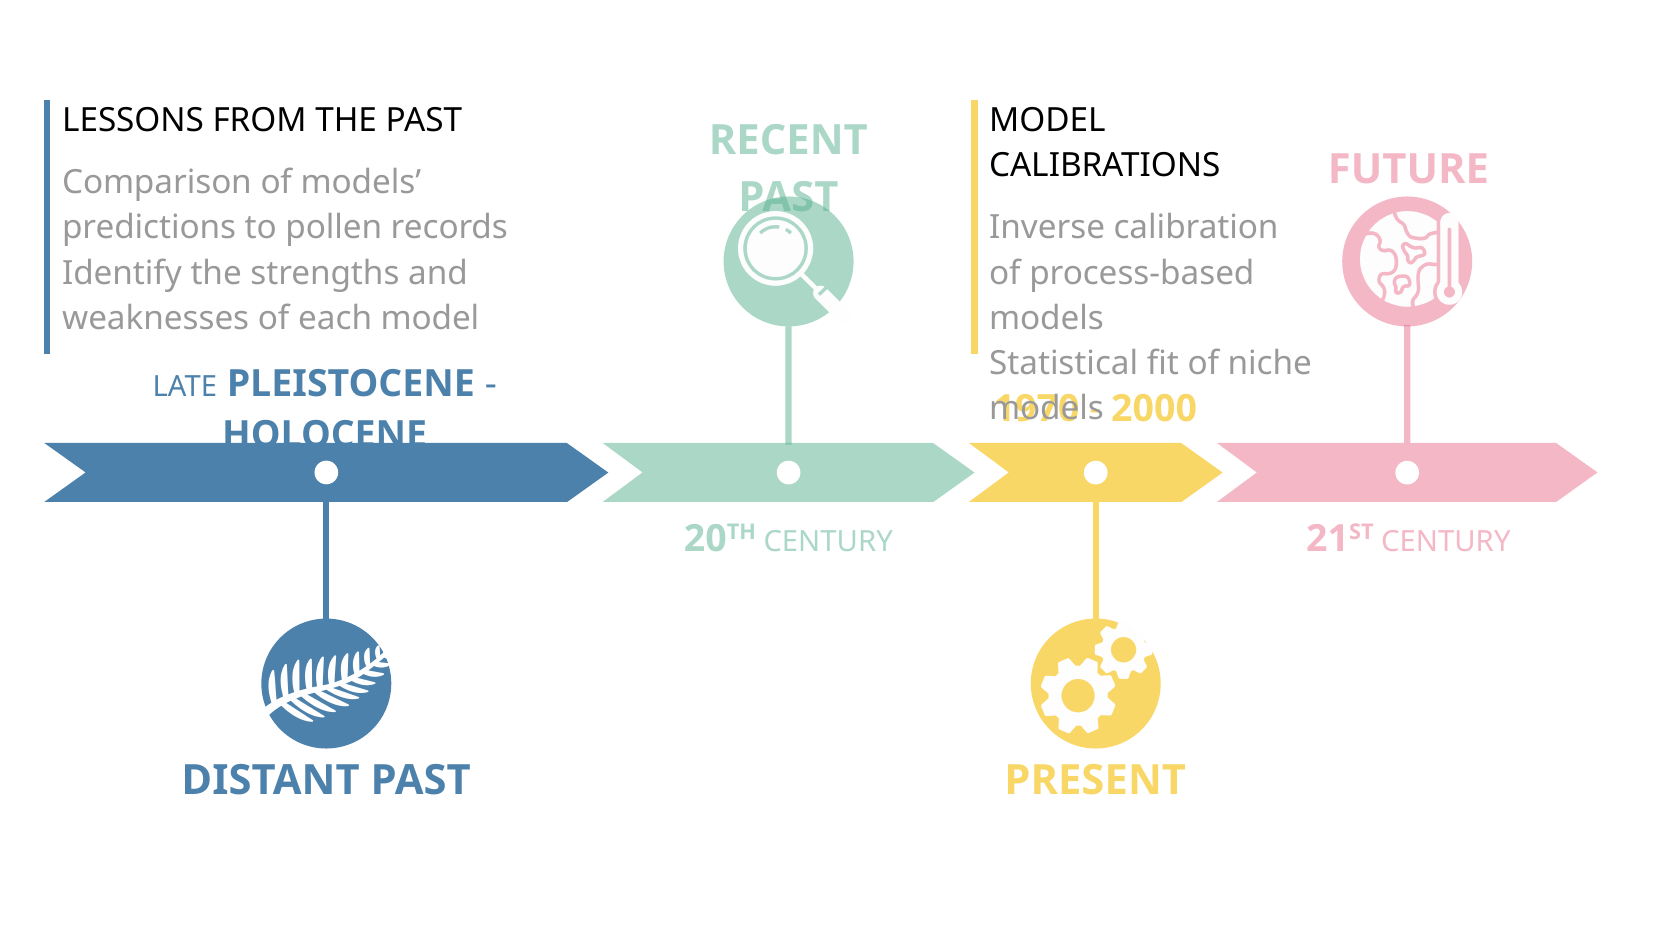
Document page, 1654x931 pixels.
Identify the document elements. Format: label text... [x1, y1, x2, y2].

text_box 20th century [602, 507, 975, 567]
text_box [786, 197, 806, 208]
text_box RECENT past [643, 137, 934, 197]
picture [248, 630, 408, 741]
text_box [751, 200, 766, 208]
text_box [770, 204, 783, 208]
text_box DISTANT PAST [149, 748, 504, 808]
text_box [295, 741, 357, 748]
text_box [811, 200, 823, 208]
text_box 21St century [1263, 507, 1554, 567]
text_box [1342, 227, 1352, 296]
text_box [1216, 442, 1598, 503]
text_box 1970 - 2000 [950, 377, 1241, 438]
text_box [1468, 238, 1473, 285]
text_box PREsent [950, 748, 1241, 808]
picture [1352, 205, 1468, 318]
text_box Model calibrationS Inverse calibration of process-based models Statistical fit of niche models [974, 88, 1329, 325]
text_box [602, 442, 975, 502]
text_box FUTURE [1329, 137, 1554, 197]
text_box [289, 618, 364, 630]
text_box [44, 442, 609, 502]
text_box [1374, 197, 1440, 205]
text_box Late Pleistocene - Holocene [59, 377, 591, 438]
picture [720, 208, 869, 356]
text_box [1375, 318, 1440, 327]
picture [1030, 612, 1164, 752]
text_box Lessons from the past Comparison of models’ predictions to pollen records Identify the strengths and weaknesses of each model [47, 88, 591, 355]
text_box [968, 442, 1223, 502]
